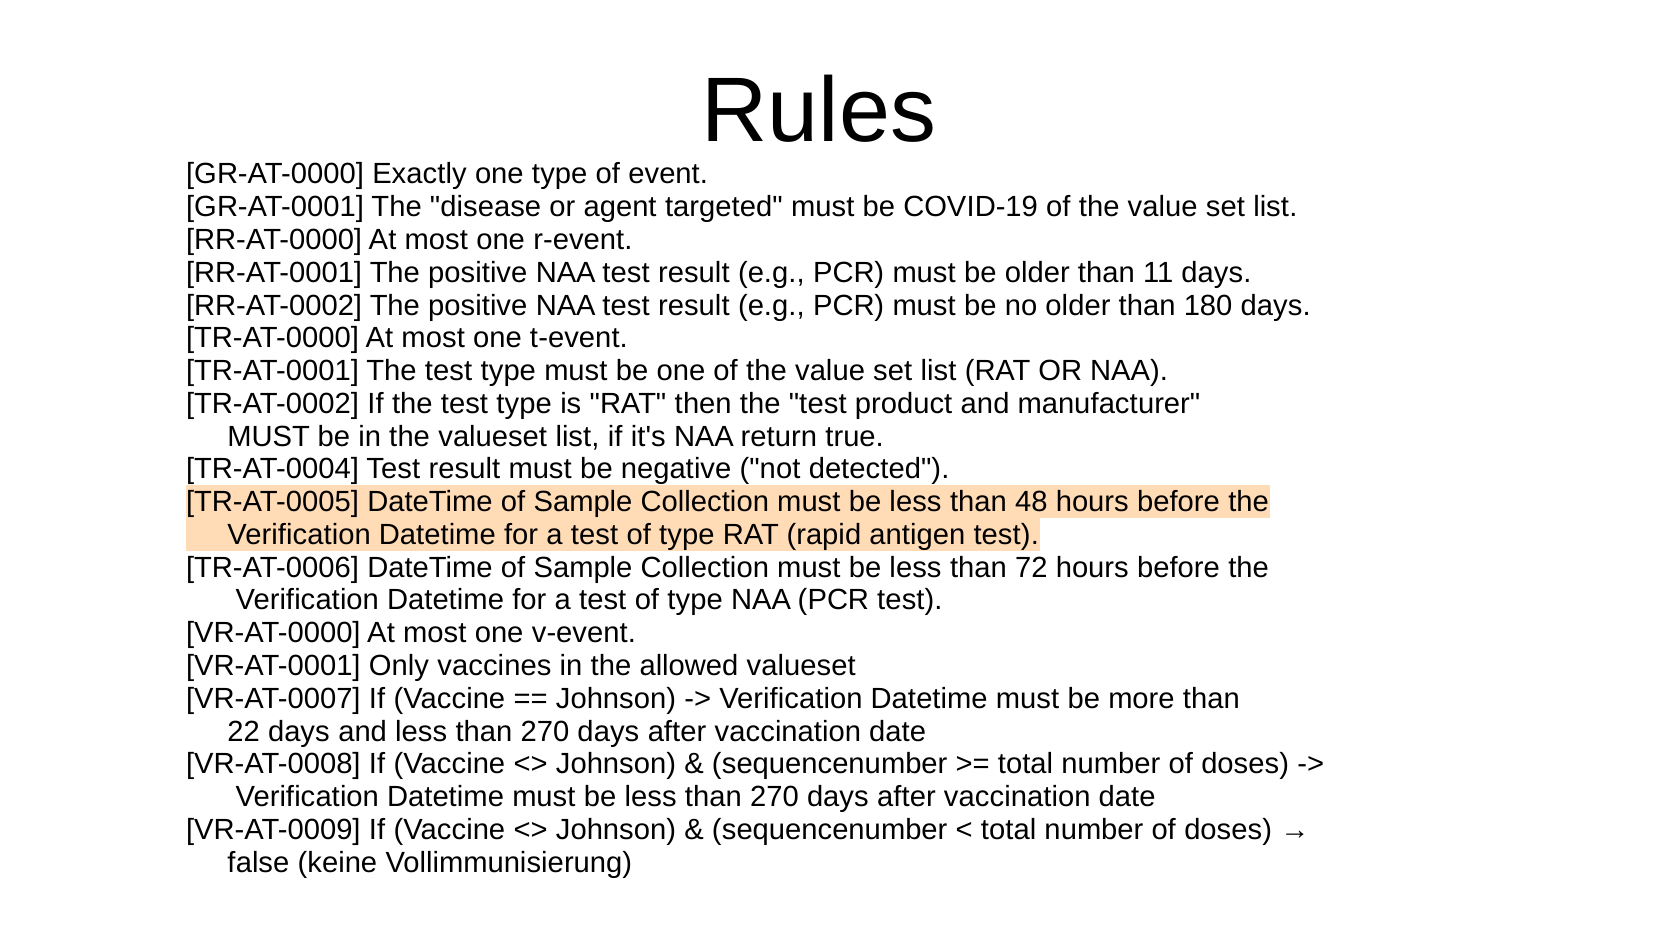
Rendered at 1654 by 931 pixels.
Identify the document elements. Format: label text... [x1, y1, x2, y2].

title Rules [75, 32, 1564, 188]
text_box [GR-AT-0000] Exactly one type of event. [GR-AT-0001] The "disease or agent targeted" must be COVID-19 of the value set list. [RR-AT-0000] At most one r-event. [RR-AT-0001] The positive NAA test result (e.g., PCR) must be older than 11 days. [RR-AT-0002] The positive NAA test result (e.g., PCR) must be no older than 180 days. [TR-AT-0000] At most one t-event. [TR-AT-0001] The test type must be one of the value set list (RAT OR NAA). [TR-AT-0002] If the test type is "RAT" then the "test product and manufacturer" MUST be in the valueset list, if it's NAA return true. [TR-AT-0004] Test result must be negative ("not detected"). [TR-AT-0005] DateTime of Sample Collection must be less than 48 hours before the Verification Datetime for a test of type RAT (rapid antigen test). [TR-AT-0006] DateTime of Sample Collection must be less than 72 hours before the Verification Datetime for a test of type NAA (PCR test). [VR-AT-0000] At most one v-event. [VR-AT-0001] Only vaccines in the allowed valueset [VR-AT-0007] If (Vaccine == Johnson) -> Verification Datetime must be more than 22 days and less than 270 days after vaccination date [VR-AT-0008] If (Vaccine <> Johnson) & (sequencenumber >= total number of doses) -> Verification Datetime must be less than 270 days after vaccination date [VR-AT-0009] If (Vaccine <> Johnson) & (sequencenumber < total number of doses) → false (keine Vollimmunisierung) [171, 150, 1463, 901]
